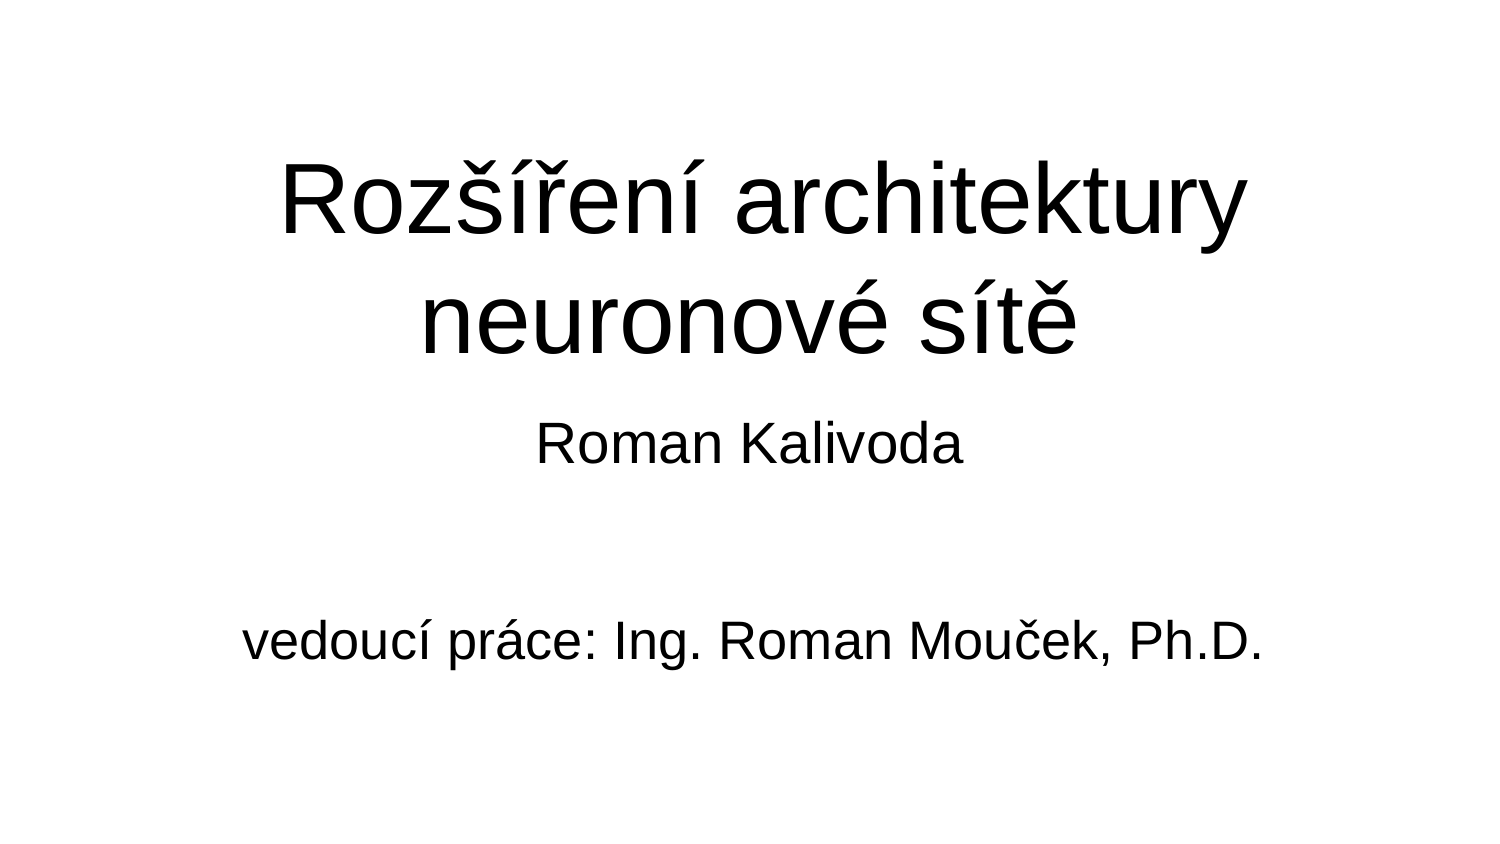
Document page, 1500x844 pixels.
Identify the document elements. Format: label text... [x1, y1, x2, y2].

title Rozšíření architektury neuronové sítě [51, 85, 1449, 389]
text_box vedoucí práce: Ing. Roman Mouček, Ph.D. [55, 590, 1453, 721]
subtitle Roman Kalivoda [51, 389, 1449, 520]
